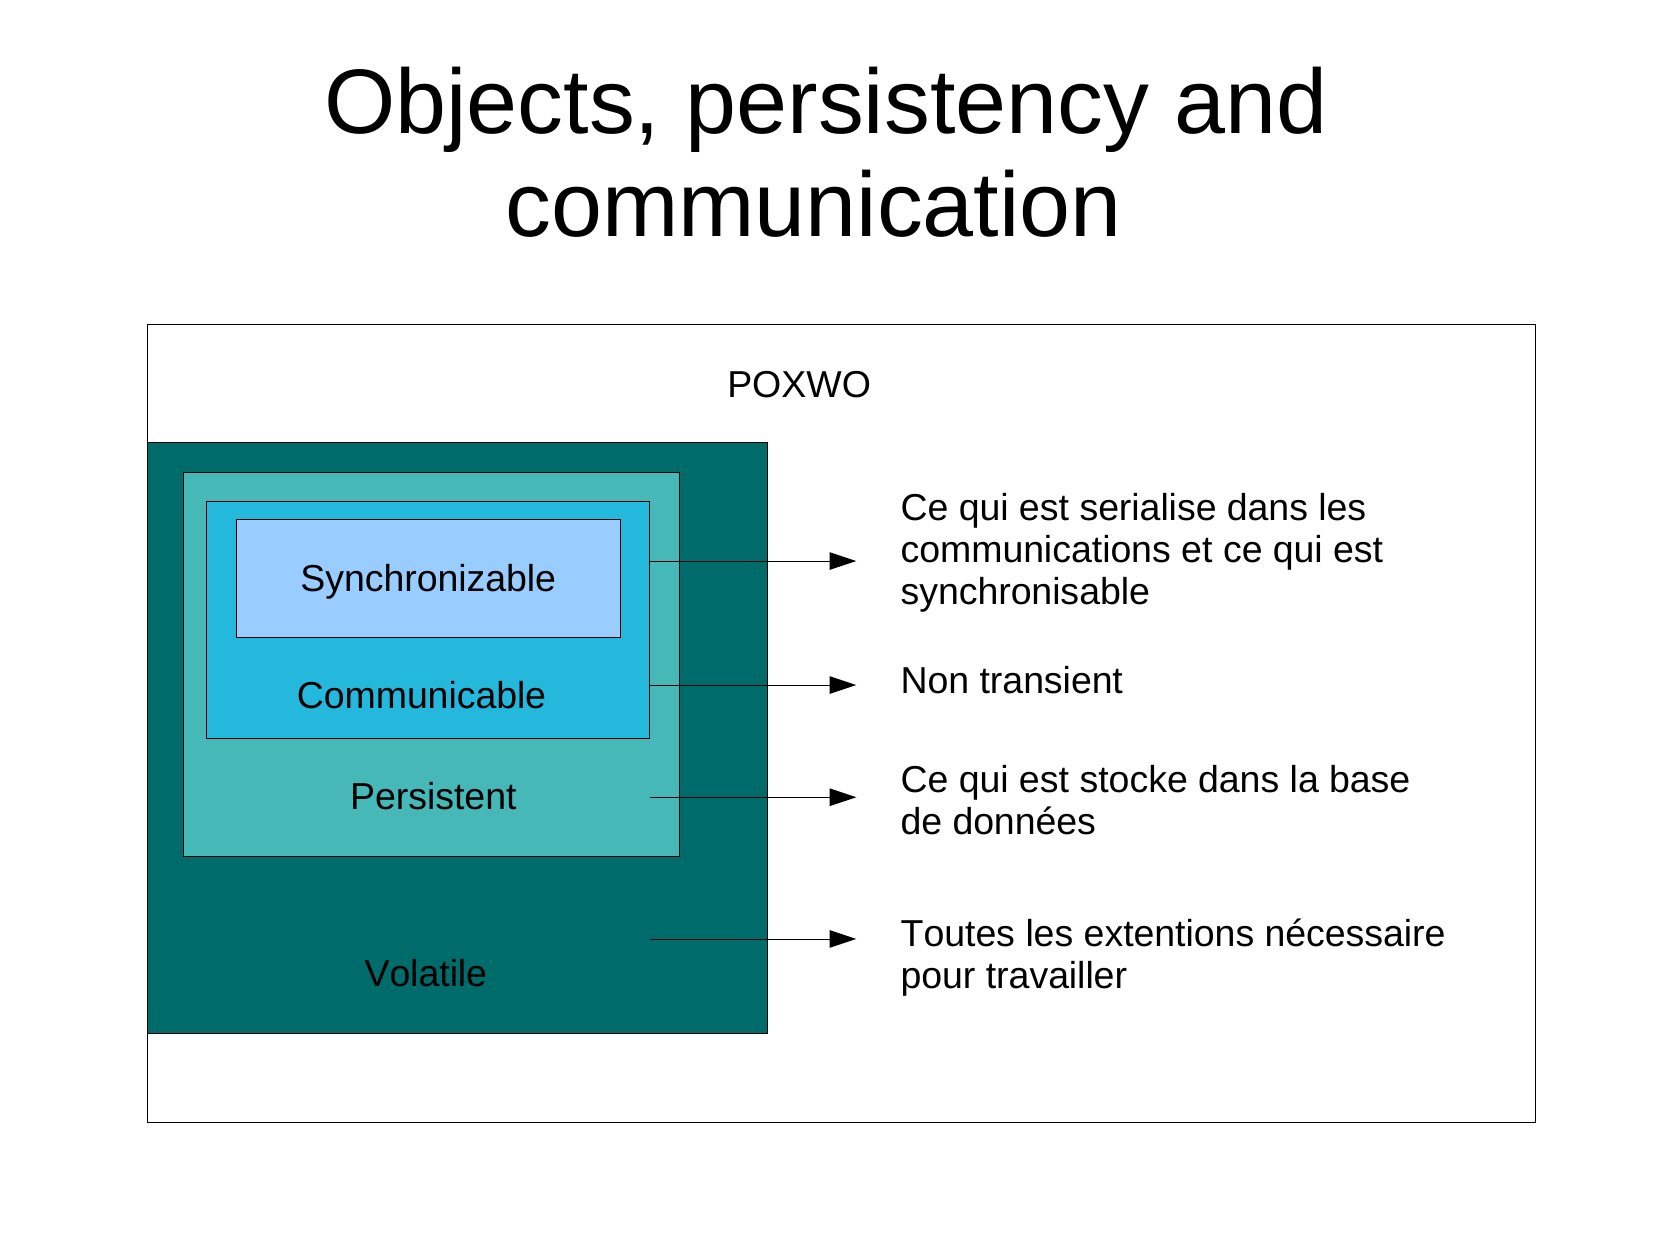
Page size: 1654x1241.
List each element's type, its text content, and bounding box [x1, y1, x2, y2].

text_box Non transient [885, 651, 1139, 709]
text_box POXWO [712, 356, 886, 414]
text_box Communicable [282, 667, 563, 725]
text_box Persistent [335, 767, 532, 867]
text_box Volatile [349, 944, 502, 1044]
title Objects, persistency and communication [82, 49, 1571, 257]
text_box Toutes les extentions nécessaire pour travailler [885, 905, 1463, 1004]
text_box Ce qui est serialise dans les communications et ce qui est synchronisable [885, 479, 1411, 621]
text_box Synchronizable [236, 519, 621, 638]
text_box [147, 442, 768, 1034]
text_box Ce qui est stocke dans la base de données [885, 750, 1437, 850]
